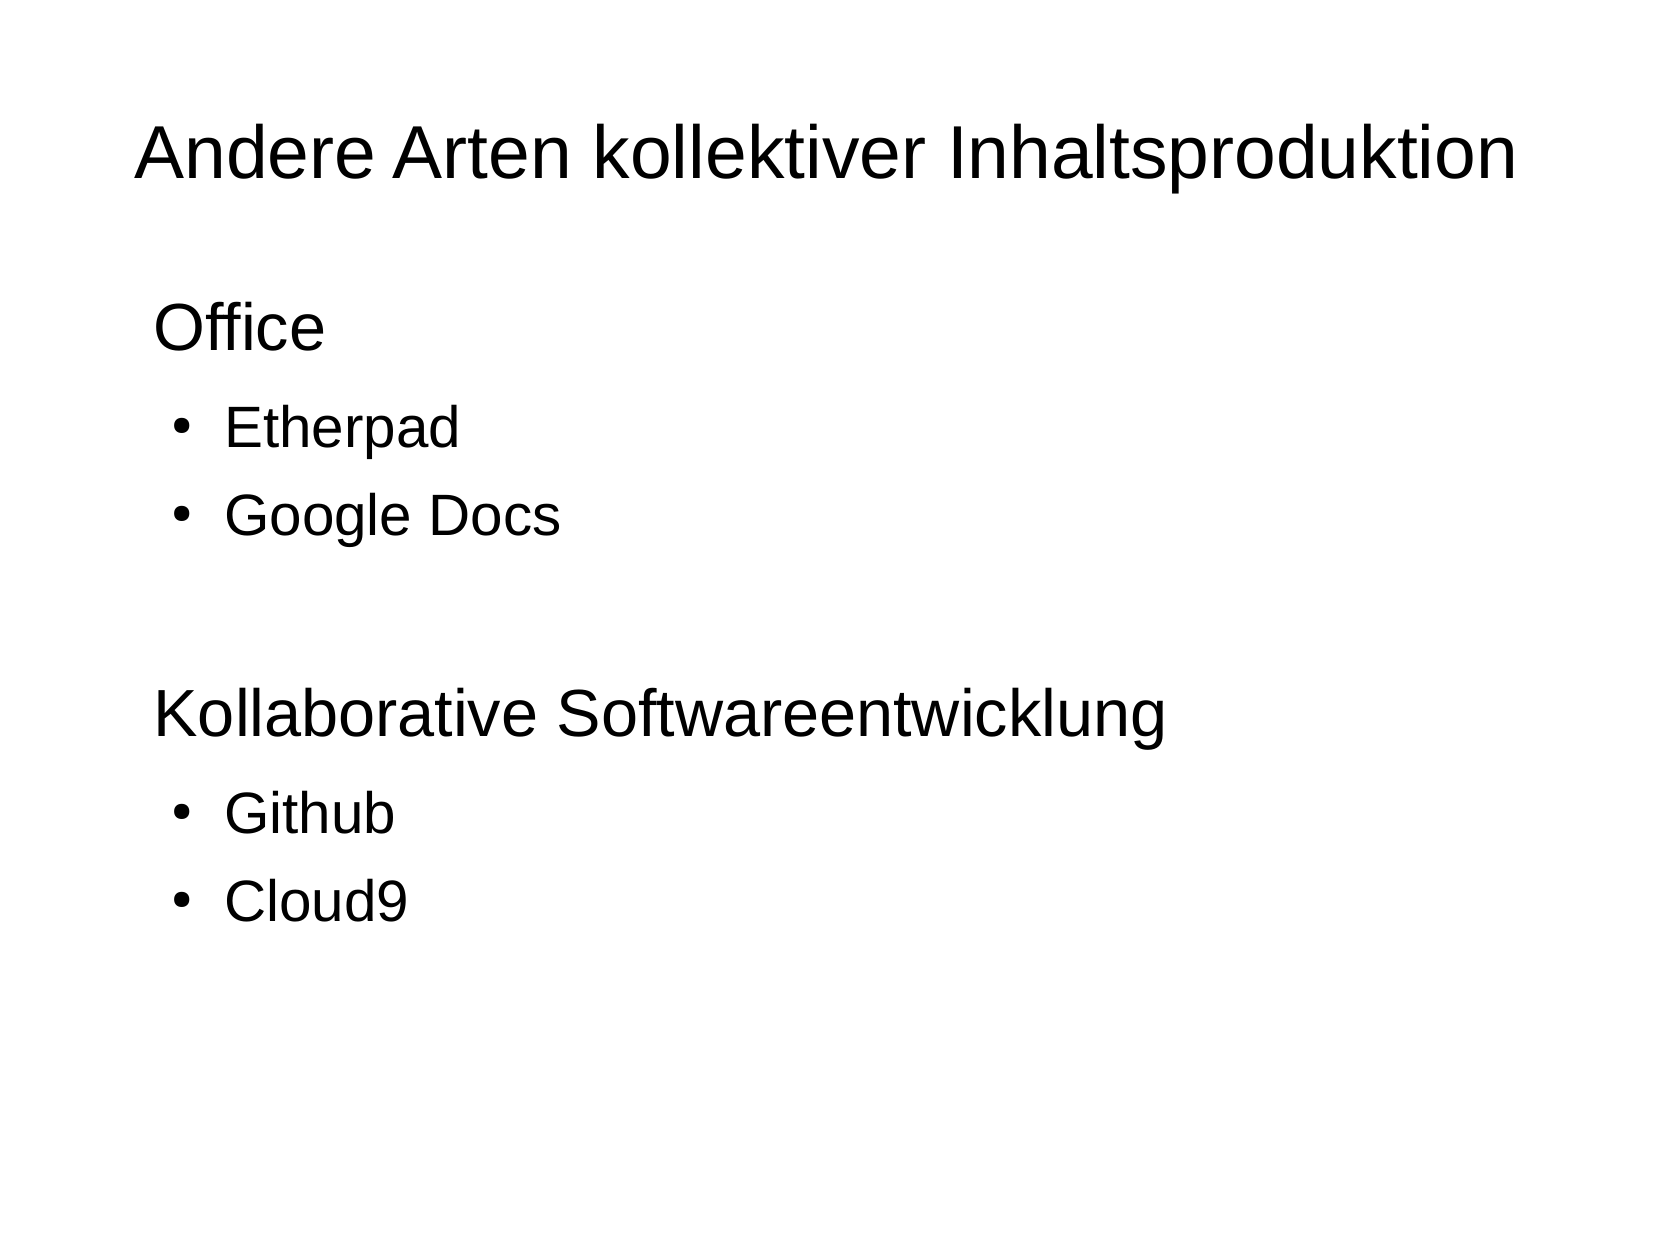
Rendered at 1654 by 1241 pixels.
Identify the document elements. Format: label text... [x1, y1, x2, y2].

title Andere Arten kollektiver Inhaltsproduktion [82, 49, 1571, 257]
list Office Etherpad Google Docs Kollaborative Softwareentwicklung Github Cloud9 [82, 290, 1571, 1109]
